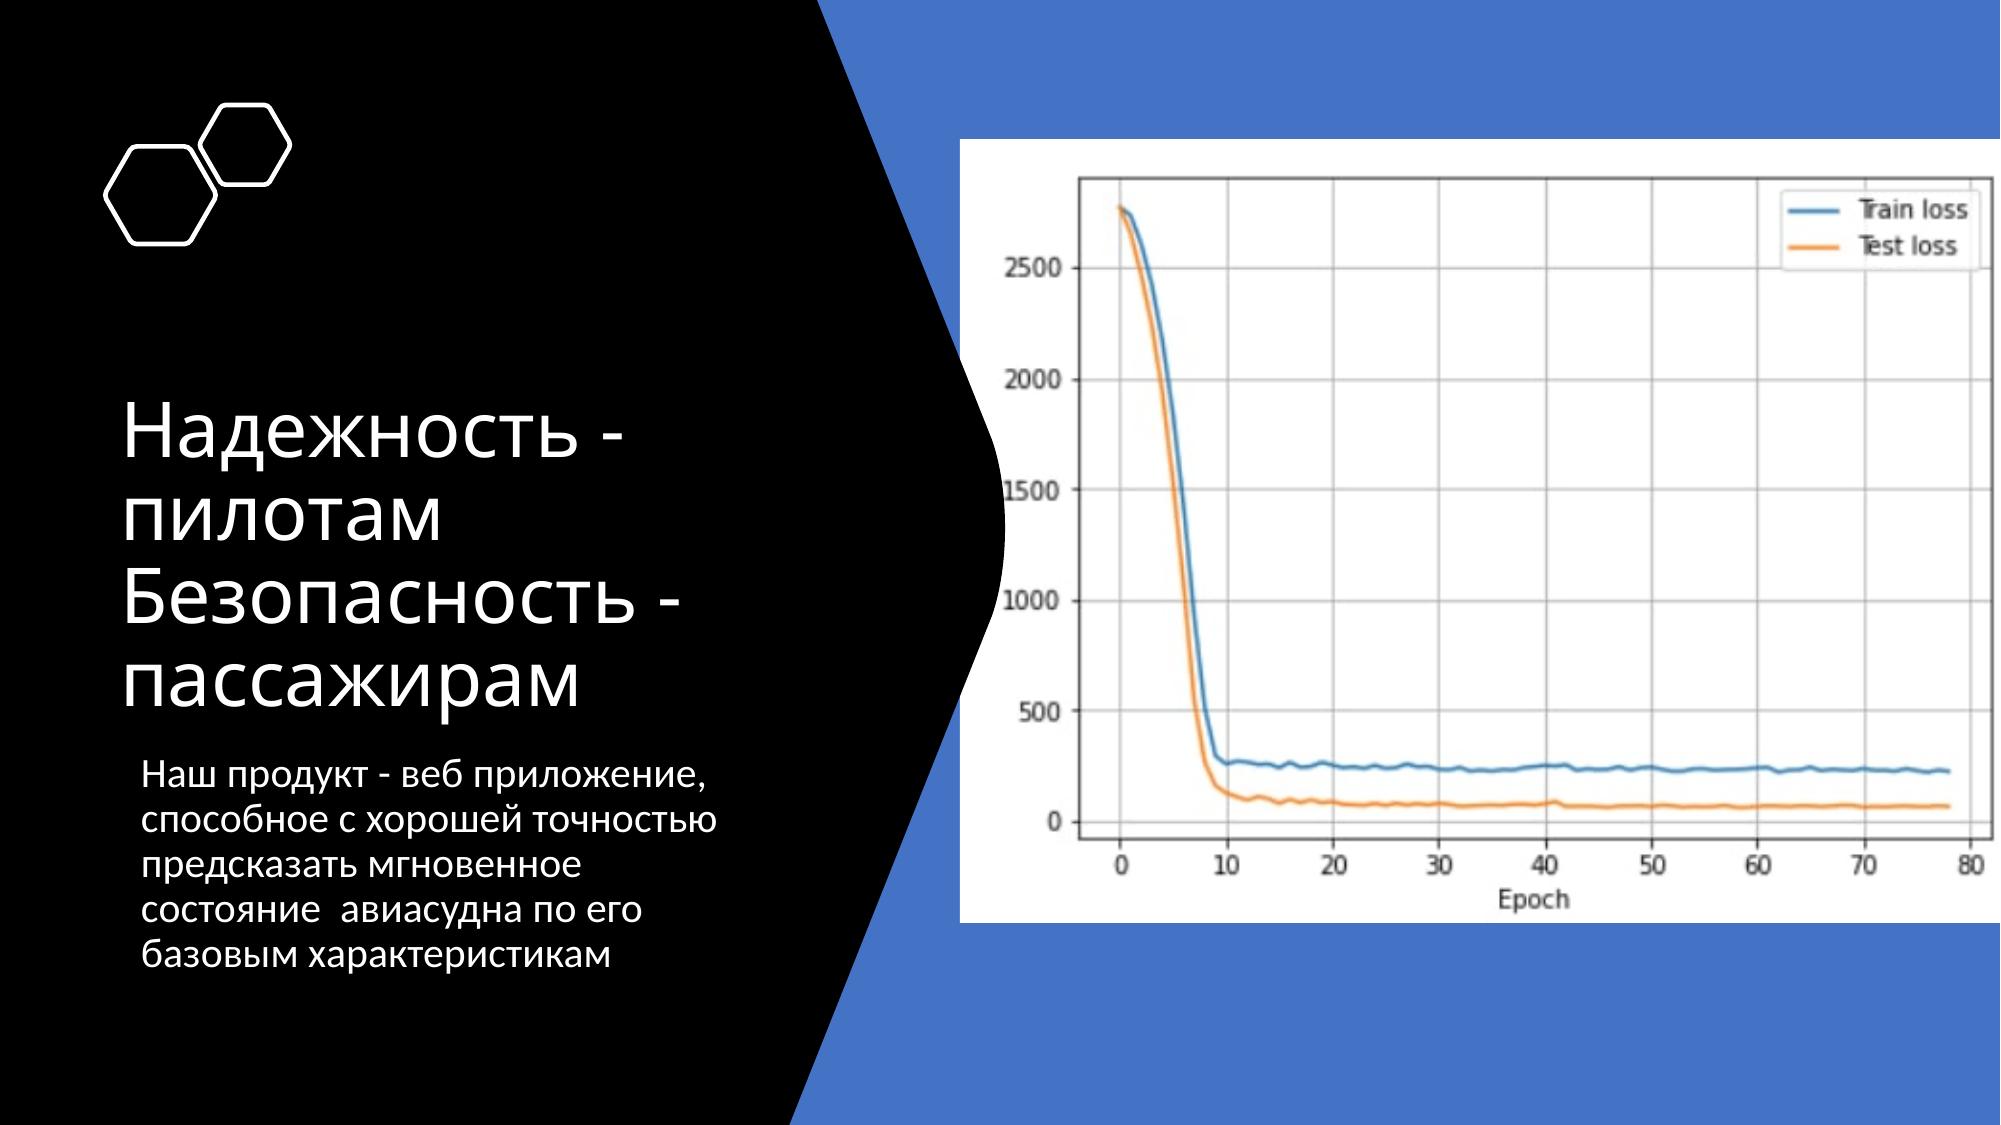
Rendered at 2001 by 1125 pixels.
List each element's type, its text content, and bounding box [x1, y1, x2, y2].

picture [959, 139, 2000, 926]
text_box [0, 0, 2000, 1125]
title Надежность - пилотам Безопасность - пассажирам [105, 383, 787, 741]
list Наш продукт - веб приложение, способное с хорошей точностью предсказать мгновенное состояние авиасудна по его базовым характеристикам [125, 743, 795, 1125]
